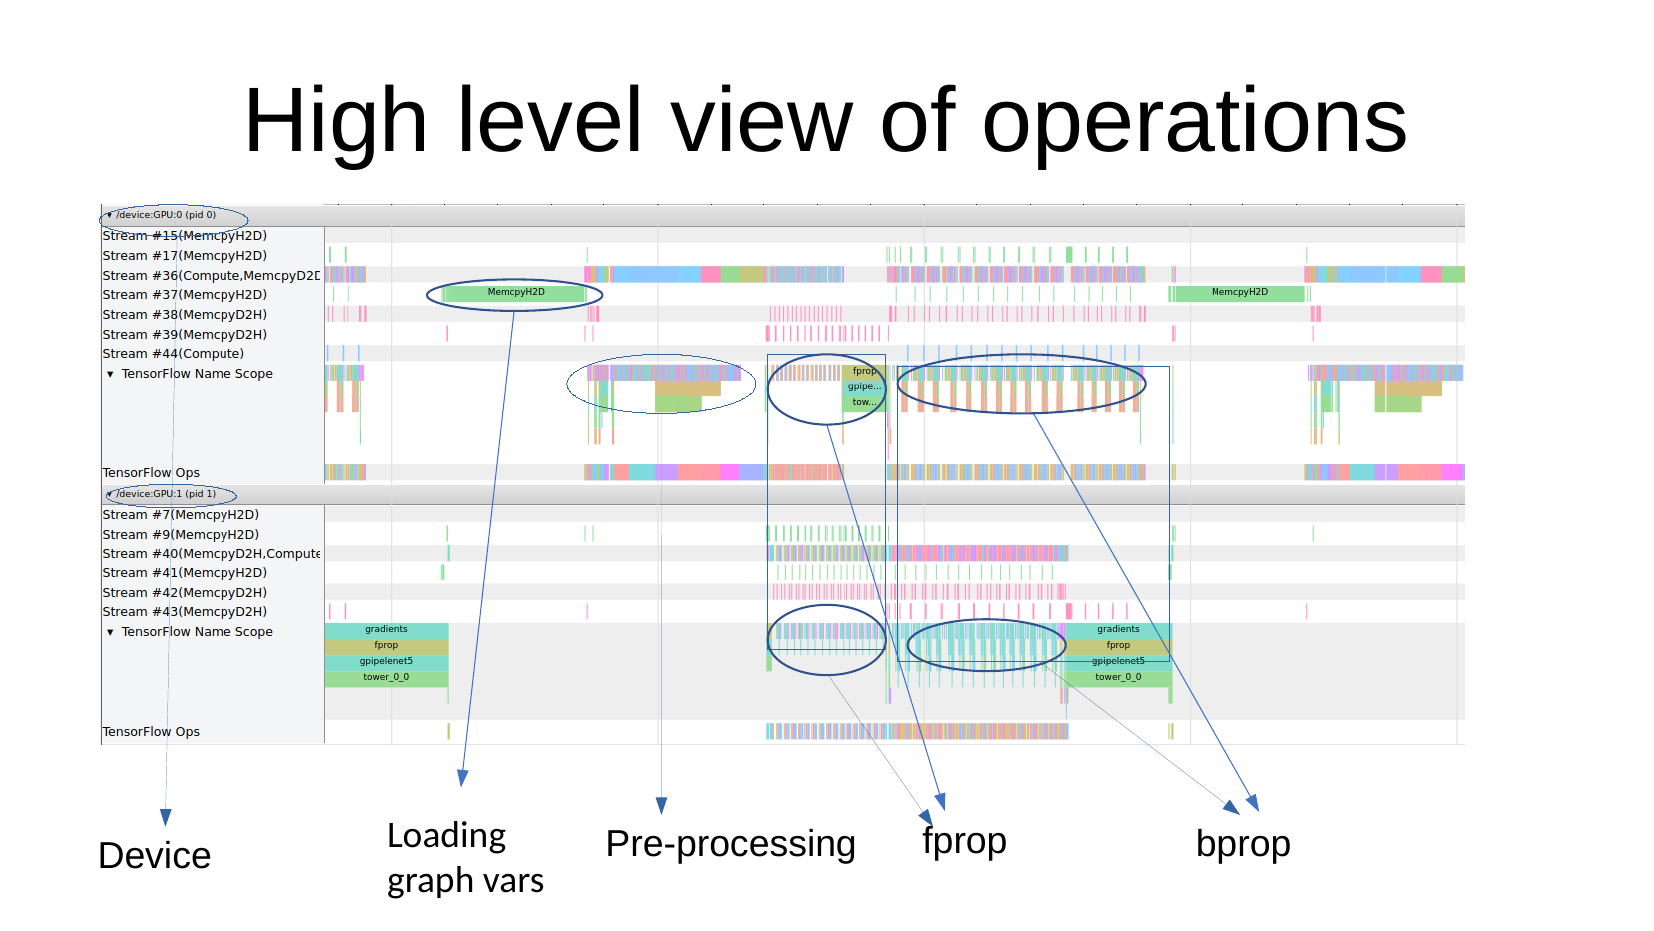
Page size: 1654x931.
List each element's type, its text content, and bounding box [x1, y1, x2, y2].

picture [831, 624, 923, 745]
picture [429, 281, 601, 309]
text_box Loading graph vars [372, 802, 569, 909]
text_box [899, 366, 1144, 412]
text_box bprop [1181, 814, 1453, 872]
title High level view of operations [82, 37, 1571, 193]
text_box [106, 484, 172, 508]
text_box [897, 389, 1170, 662]
picture [168, 204, 1465, 745]
picture [772, 650, 881, 674]
text_box [99, 204, 249, 237]
text_box [172, 484, 237, 508]
picture [1045, 658, 1220, 745]
text_box Pre-processing [590, 814, 876, 874]
picture [901, 662, 1147, 745]
text_box [769, 606, 884, 650]
text_box [767, 397, 886, 632]
text_box Device [82, 826, 319, 884]
picture [933, 662, 1039, 670]
picture [99, 223, 177, 745]
text_box [769, 356, 884, 423]
text_box fprop [907, 812, 1026, 869]
picture [99, 204, 158, 218]
text_box [566, 354, 756, 414]
text_box [1036, 366, 1170, 651]
picture [931, 356, 1113, 366]
text_box [897, 366, 916, 379]
text_box [845, 354, 886, 380]
text_box [829, 399, 886, 613]
text_box [909, 621, 1064, 662]
text_box [767, 354, 808, 382]
